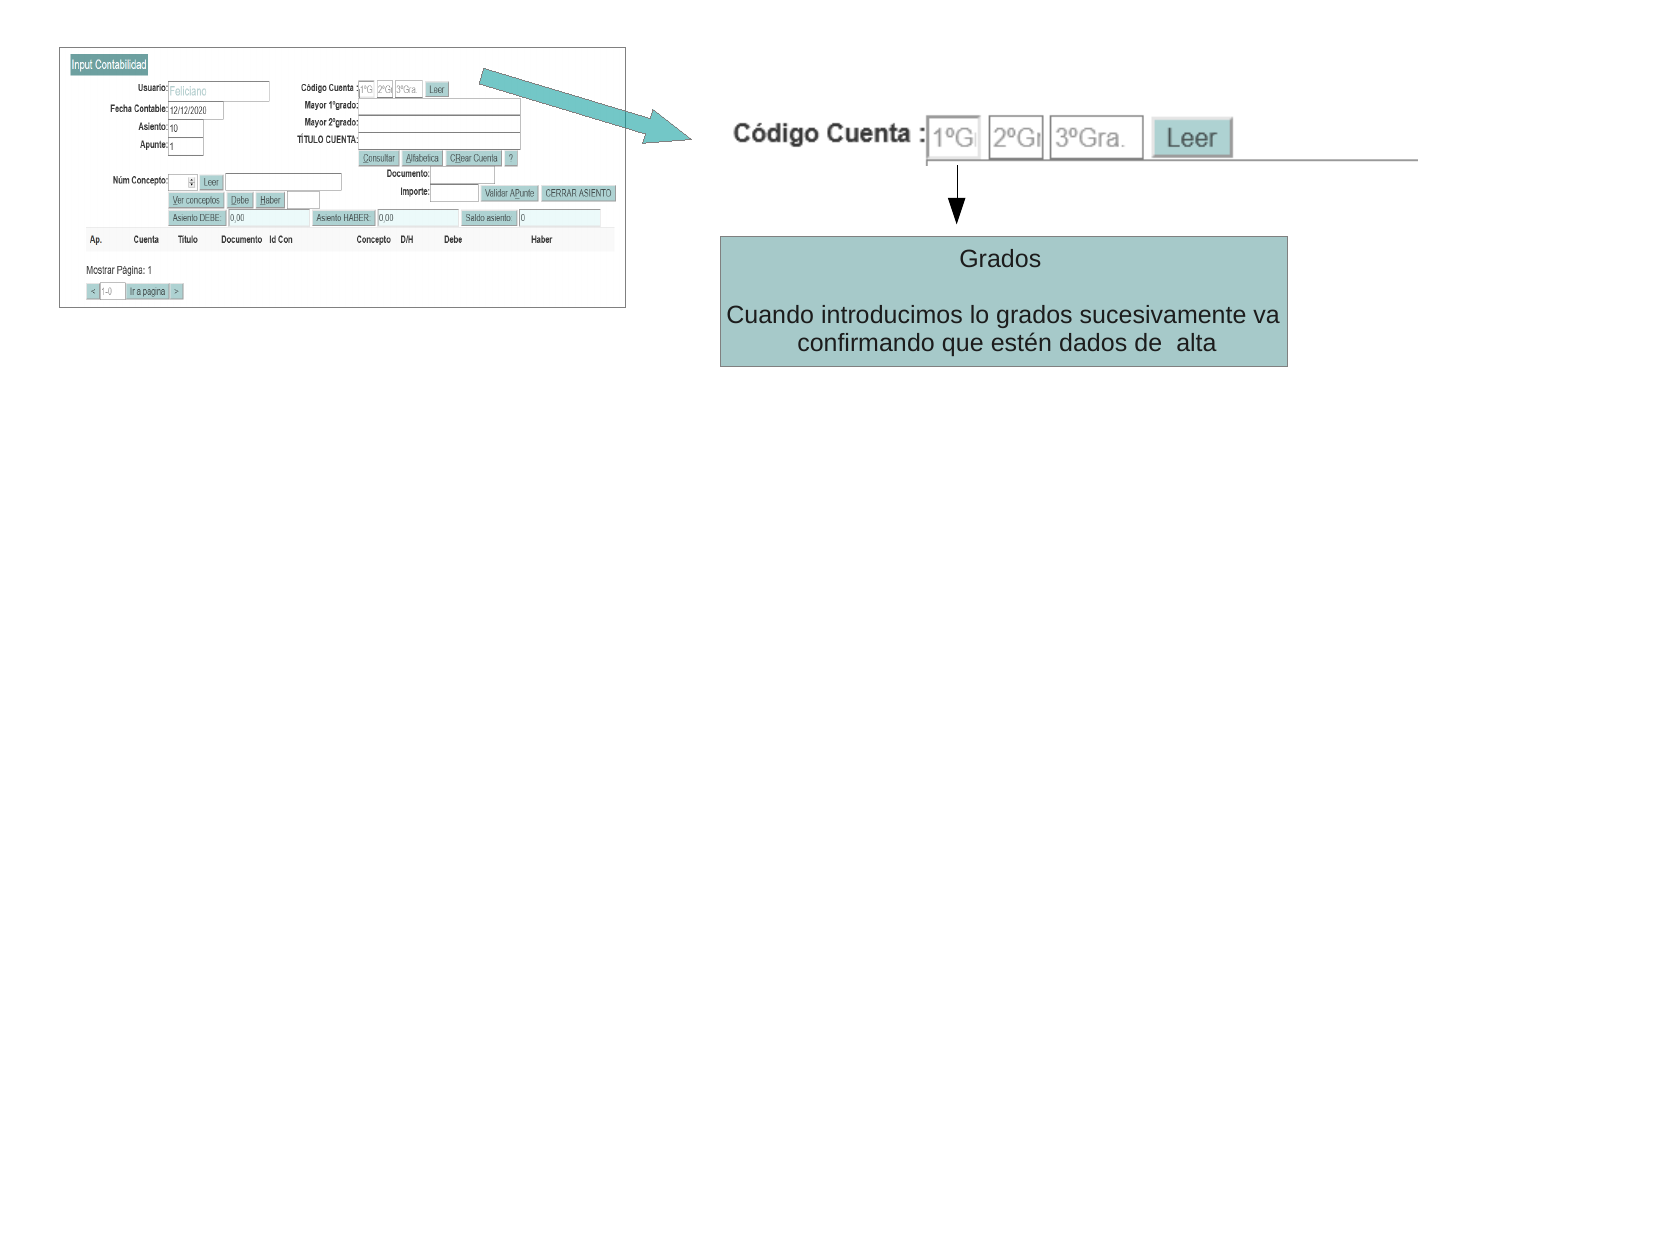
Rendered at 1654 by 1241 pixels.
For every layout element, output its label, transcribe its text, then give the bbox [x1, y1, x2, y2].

picture [715, 95, 1418, 166]
text_box Grados Cuando introducimos lo grados sucesivamente va confirmando que estén dados de alta [720, 236, 1288, 367]
text_box [479, 68, 692, 144]
picture [59, 47, 626, 308]
